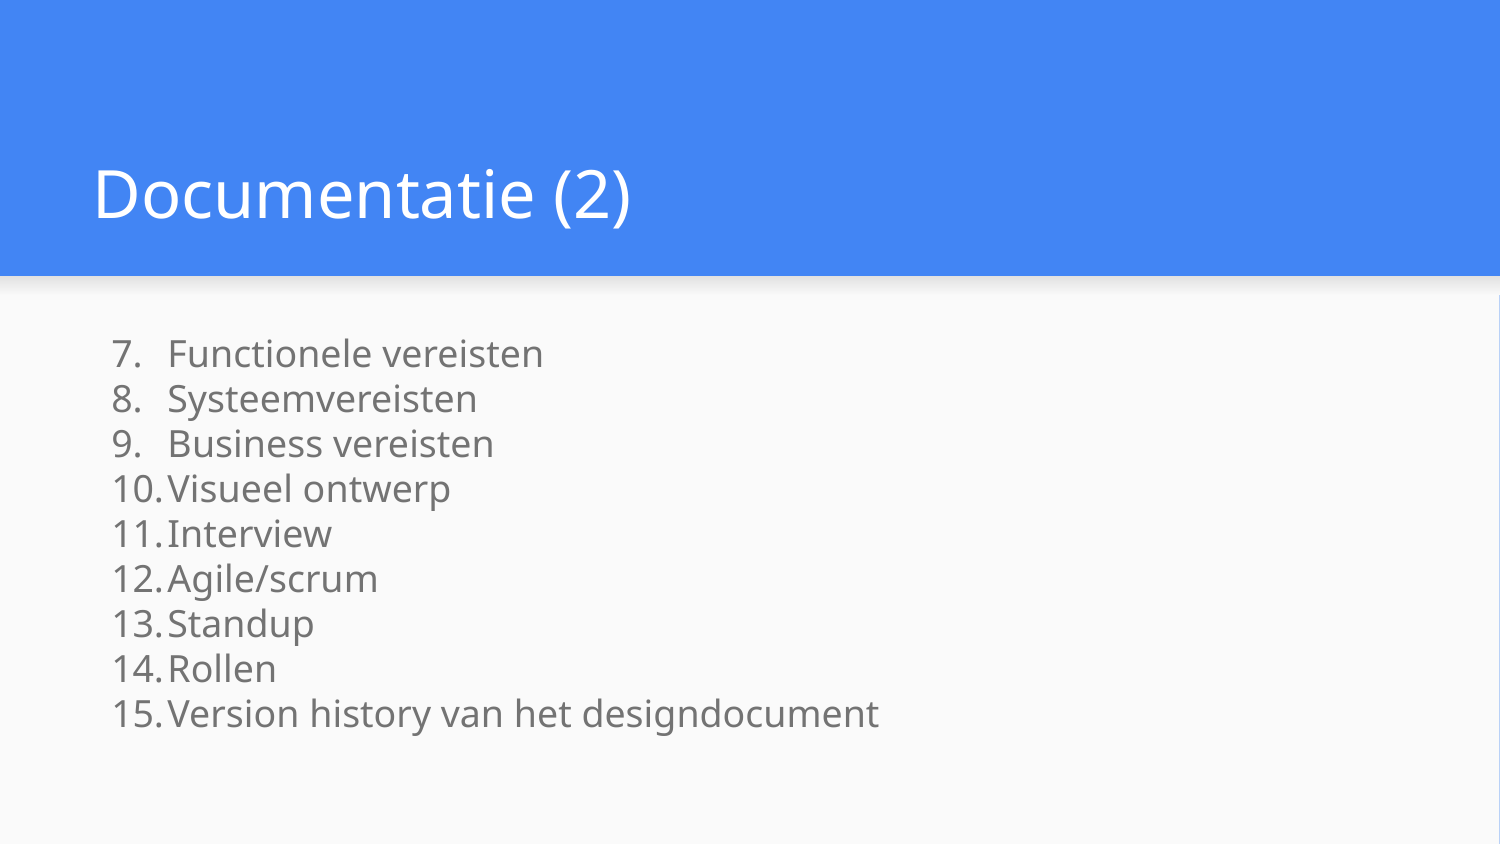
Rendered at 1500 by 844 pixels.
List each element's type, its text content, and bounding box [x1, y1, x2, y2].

list Functionele vereisten Systeemvereisten Business vereisten Visueel ontwerp Interview Agile/scrum Standup Rollen Version history van het designdocument [77, 314, 1427, 760]
title Documentatie (2) [77, 121, 1427, 248]
